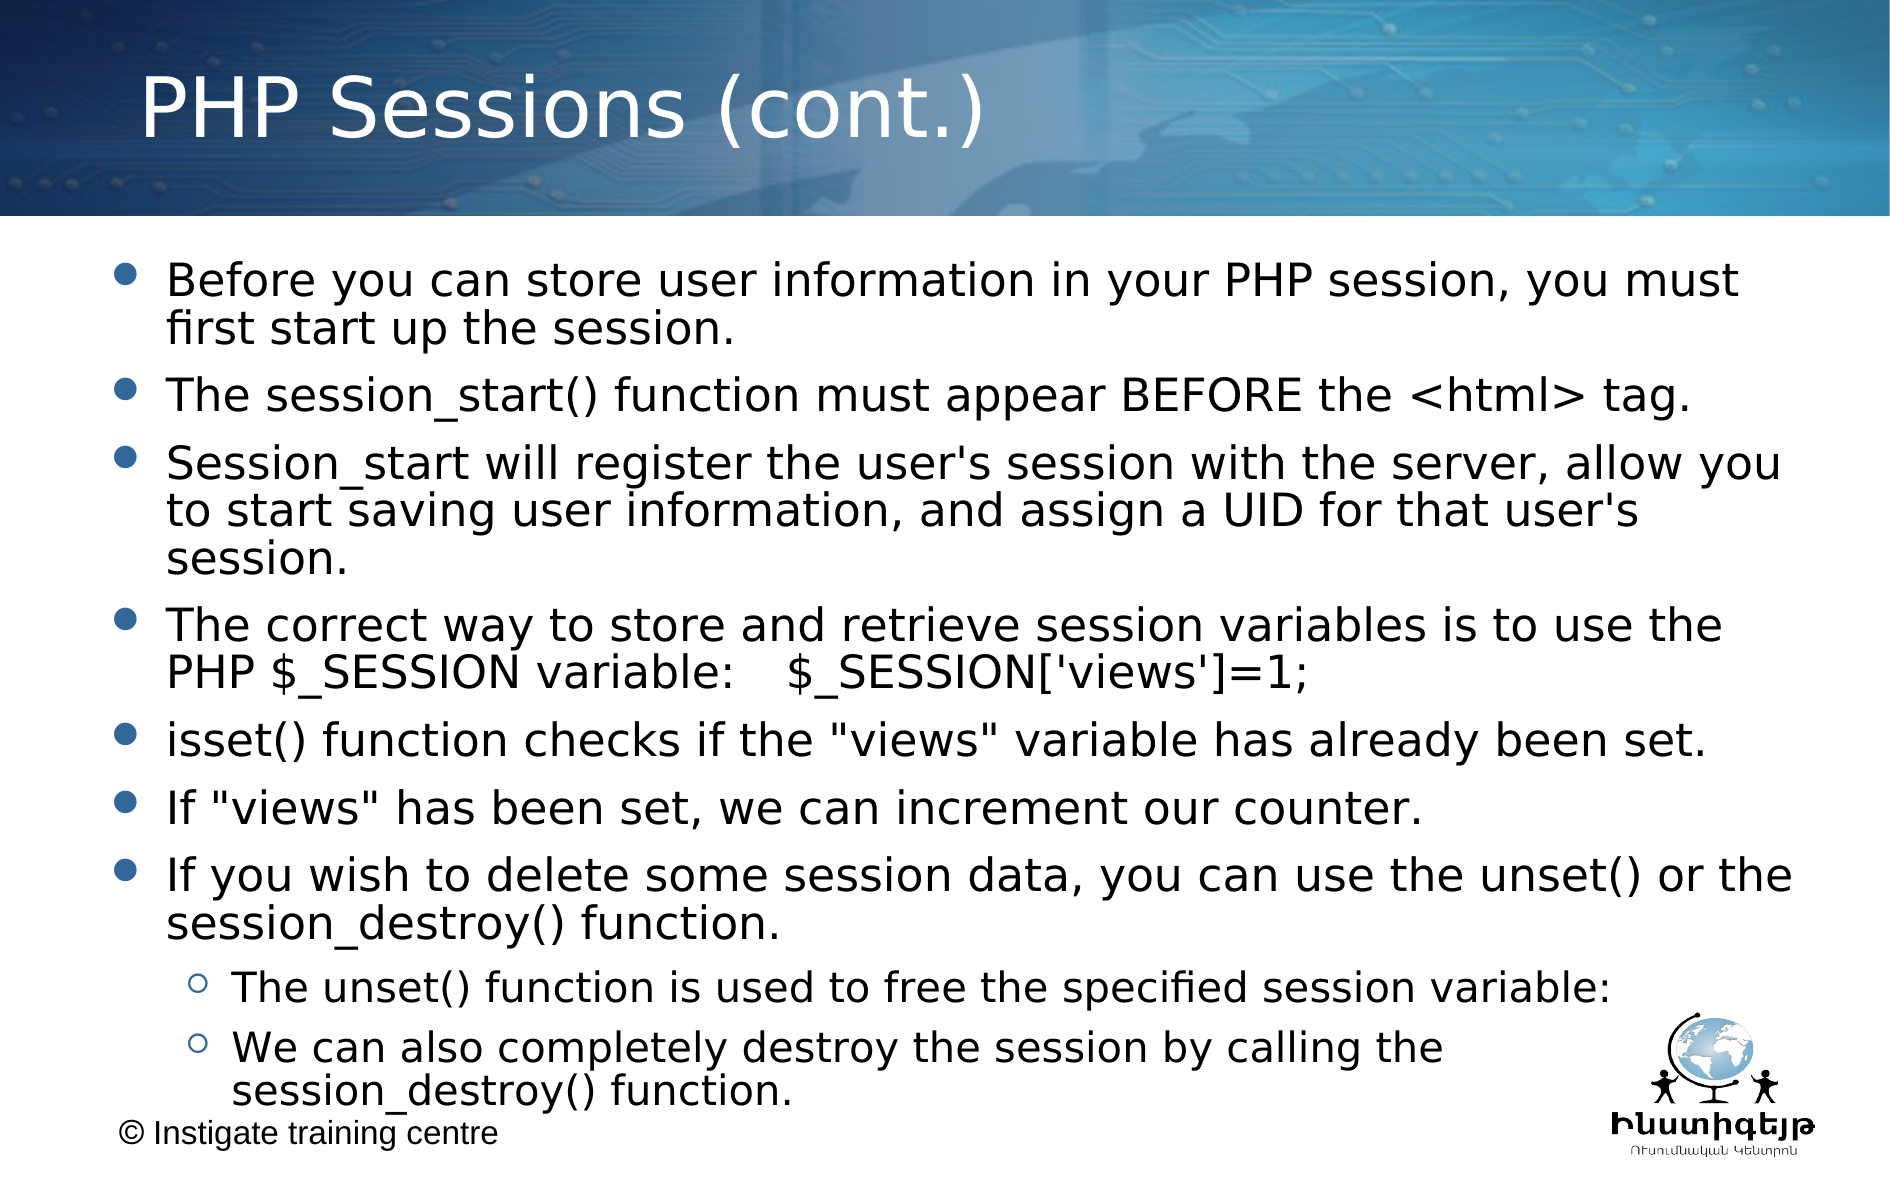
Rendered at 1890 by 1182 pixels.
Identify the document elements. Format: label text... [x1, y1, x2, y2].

picture [1612, 1012, 1815, 1157]
picture [0, 0, 1890, 216]
list Before you can store user information in your PHP session, you must first start up the session. The session_start() function must appear BEFORE the <html> tag. Session_start will register the user's session with the server, allow you to start saving user information, and assign a UID for that user's session. The correct way to store and retrieve session variables is to use the PHP $_SESSION variable: $_SESSION['views']=1; isset() function checks if the "views" variable has already been set. If "views" has been set, we can increment our counter. If you wish to delete some session data, you can use the unset() or the session_destroy() function. The unset() function is used to free the specified session variable: We can also completely destroy the session by calling the session_destroy() function. [110, 258, 1801, 287]
text_box PHP Sessions (cont.) [138, 82, 1801, 94]
